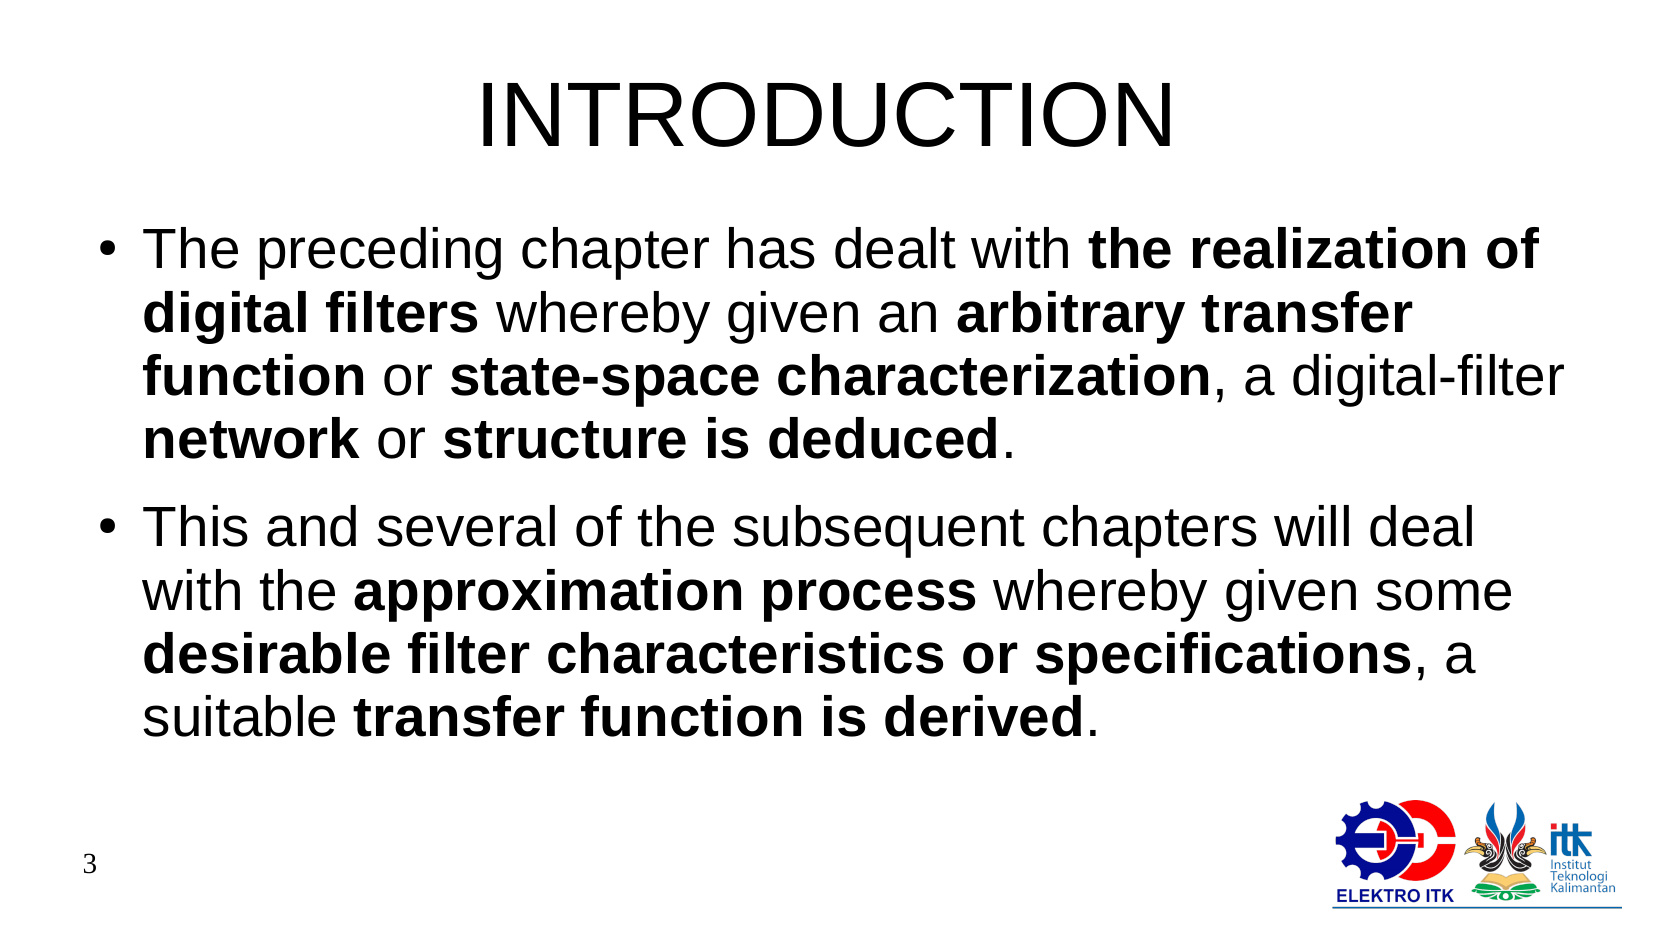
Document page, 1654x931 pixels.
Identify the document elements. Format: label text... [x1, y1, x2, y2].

picture [1332, 800, 1622, 918]
title INTRODUCTION [82, 37, 1571, 193]
list The preceding chapter has dealt with the realization of digital ﬁlters whereby given an arbitrary transfer function or state-space characterization, a digital-ﬁlter network or structure is deduced. This and several of the subsequent chapters will deal with the approximation process whereby given some desirable ﬁlter characteristics or speciﬁcations, a suitable transfer function is derived. [82, 217, 1571, 758]
